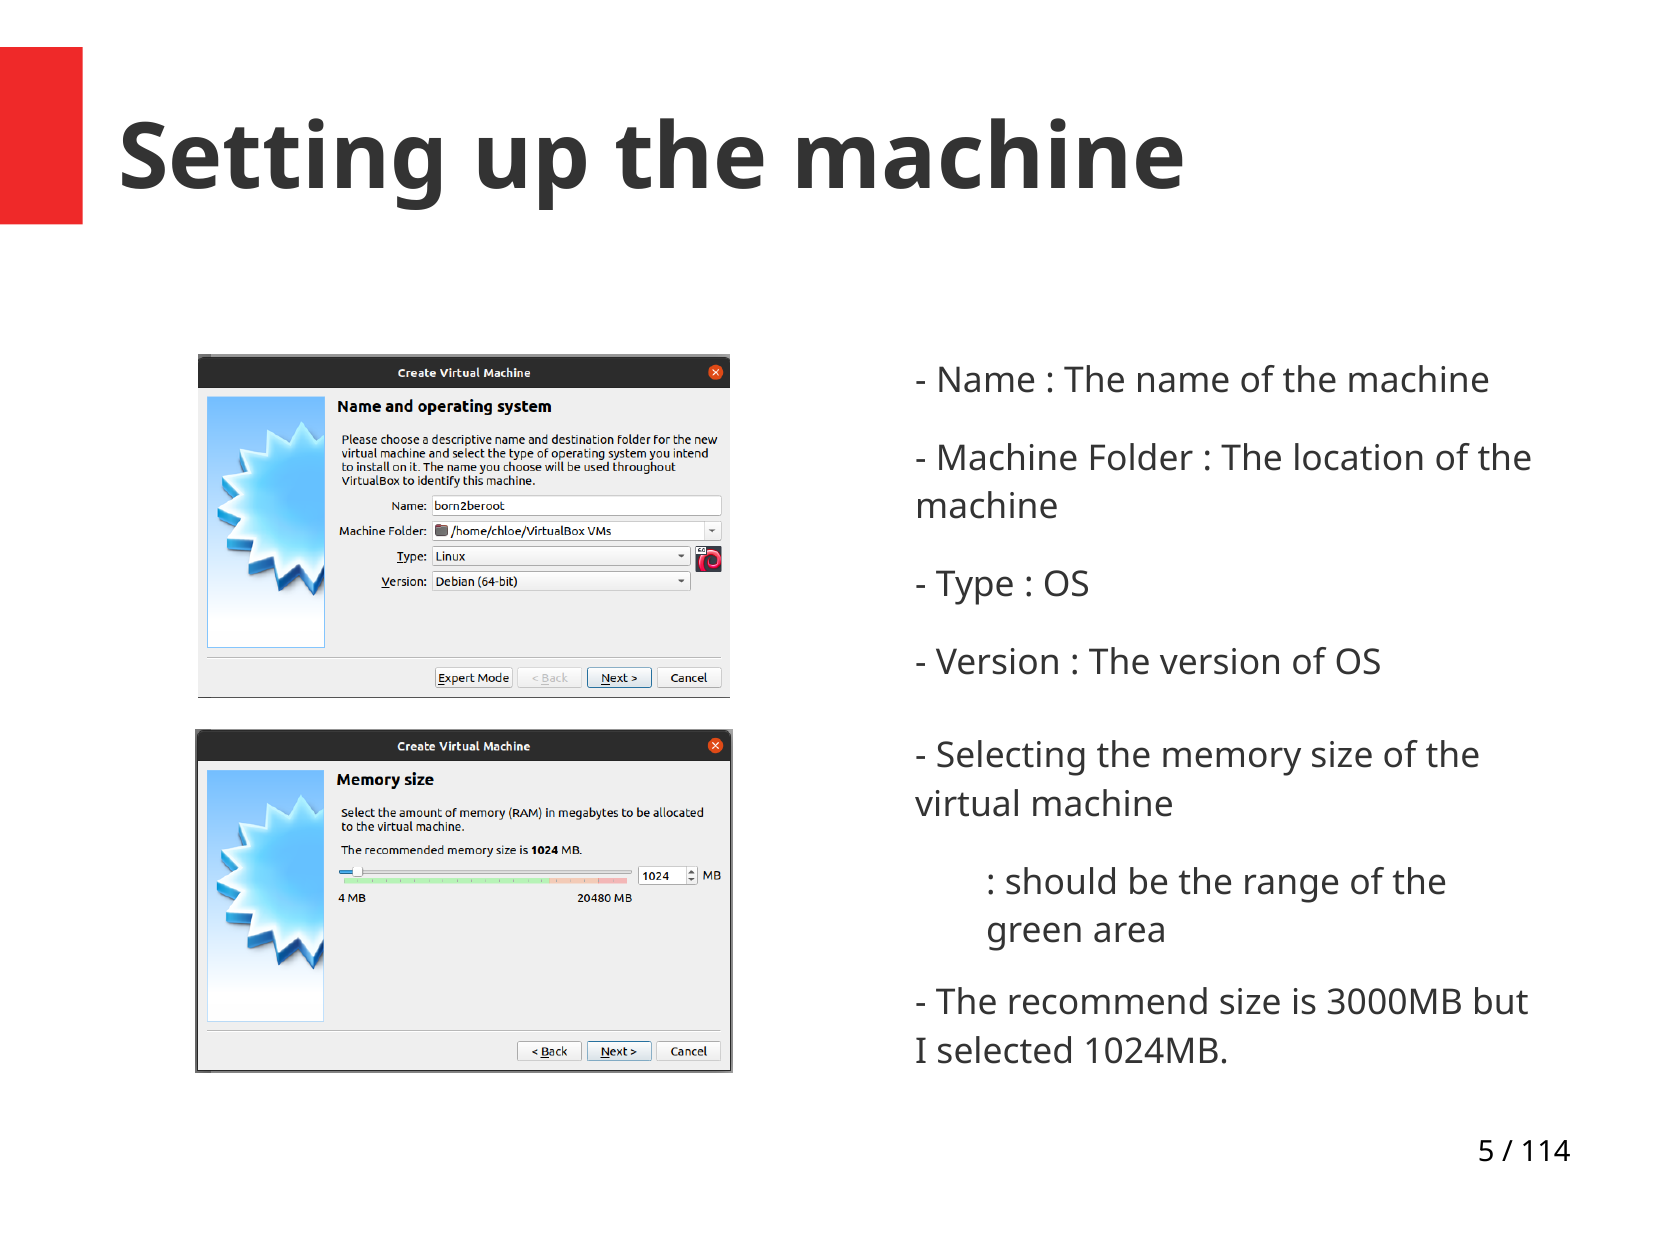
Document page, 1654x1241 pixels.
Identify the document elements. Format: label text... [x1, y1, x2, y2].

picture [195, 729, 733, 1074]
title Setting up the machine [118, 49, 1571, 257]
picture [198, 354, 730, 698]
list - Name : The name of the machine - Machine Folder : The location of the machine - Type : OS - Version : The version of OS [844, 354, 1536, 698]
list - Selecting the memory size of the virtual machine : should be the range of the green area - The recommend size is 3000MB but I selected 1024MB. [844, 730, 1536, 1074]
